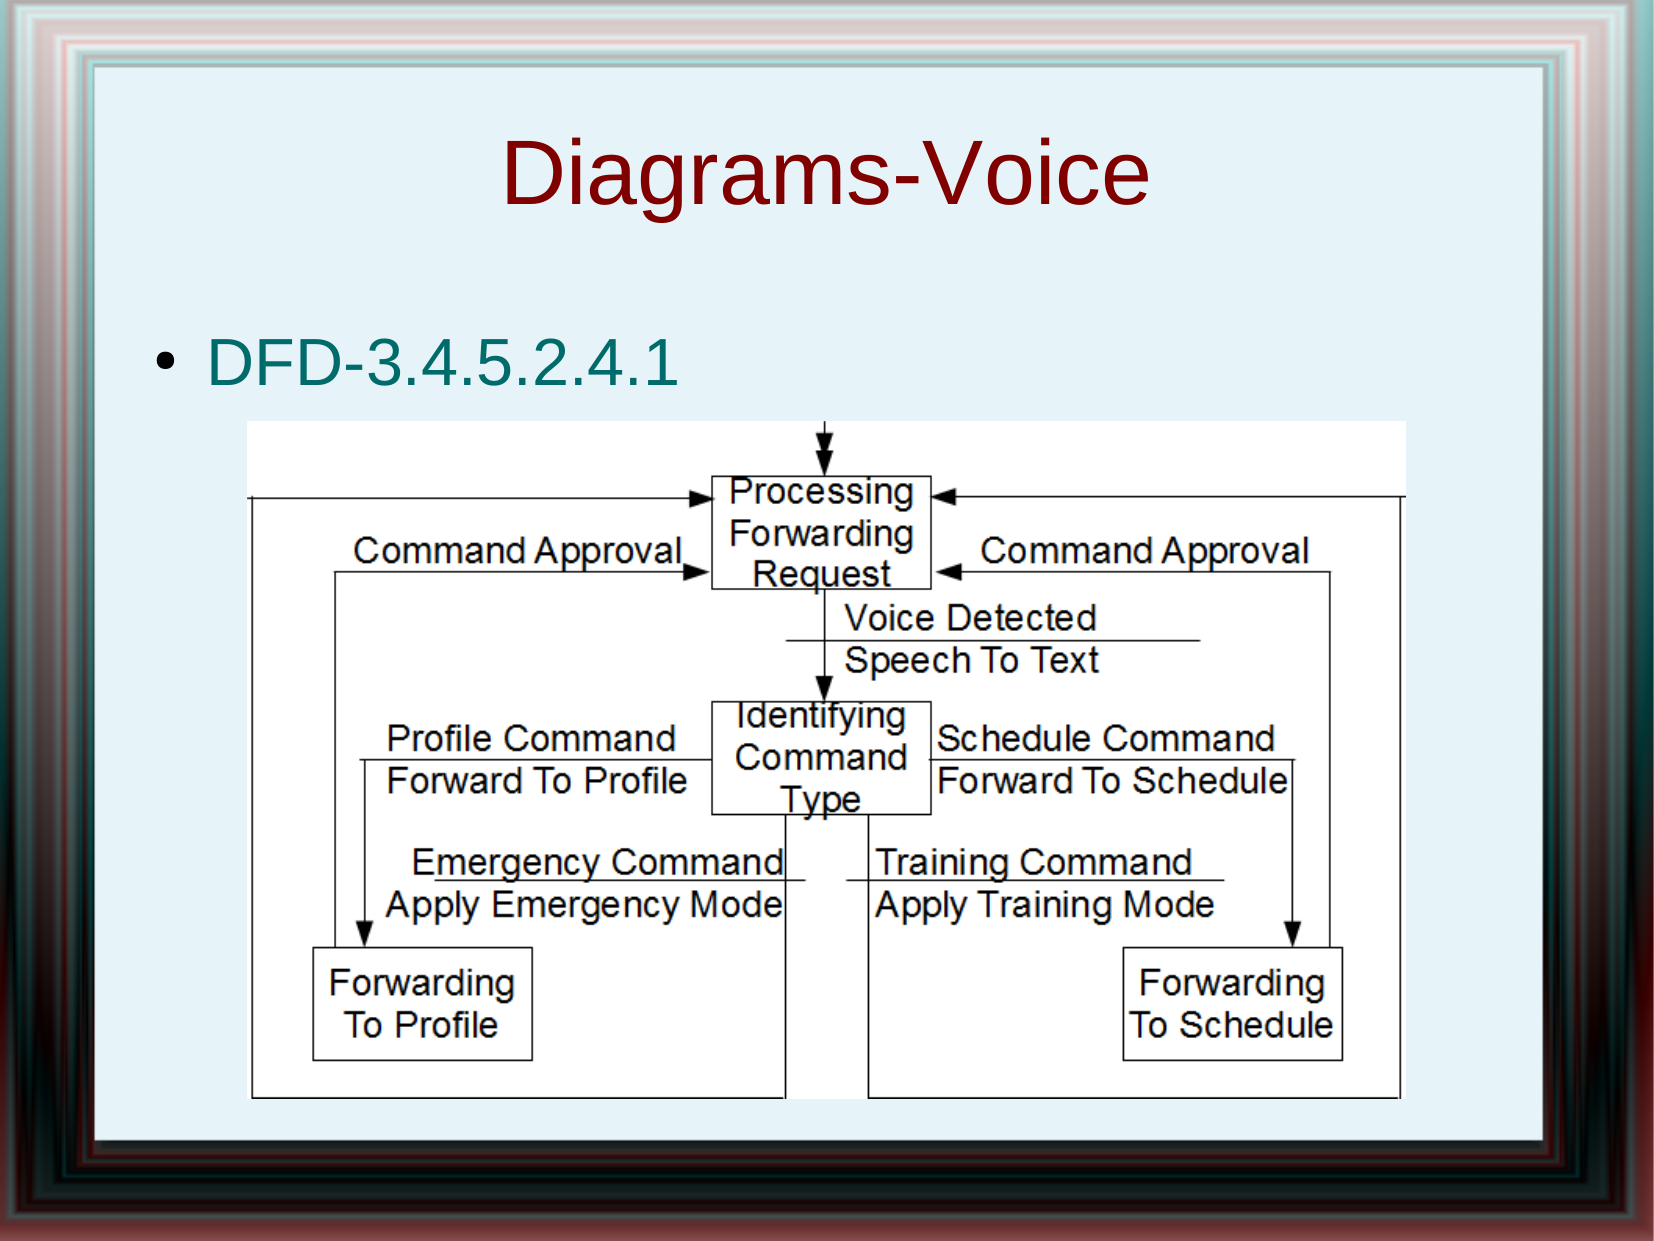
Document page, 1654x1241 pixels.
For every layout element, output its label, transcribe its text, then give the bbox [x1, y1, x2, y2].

picture [0, 0, 1654, 1241]
list DFD-3.4.5.2.4.1 [118, 324, 1506, 945]
title Diagrams-Voice [118, 88, 1536, 257]
